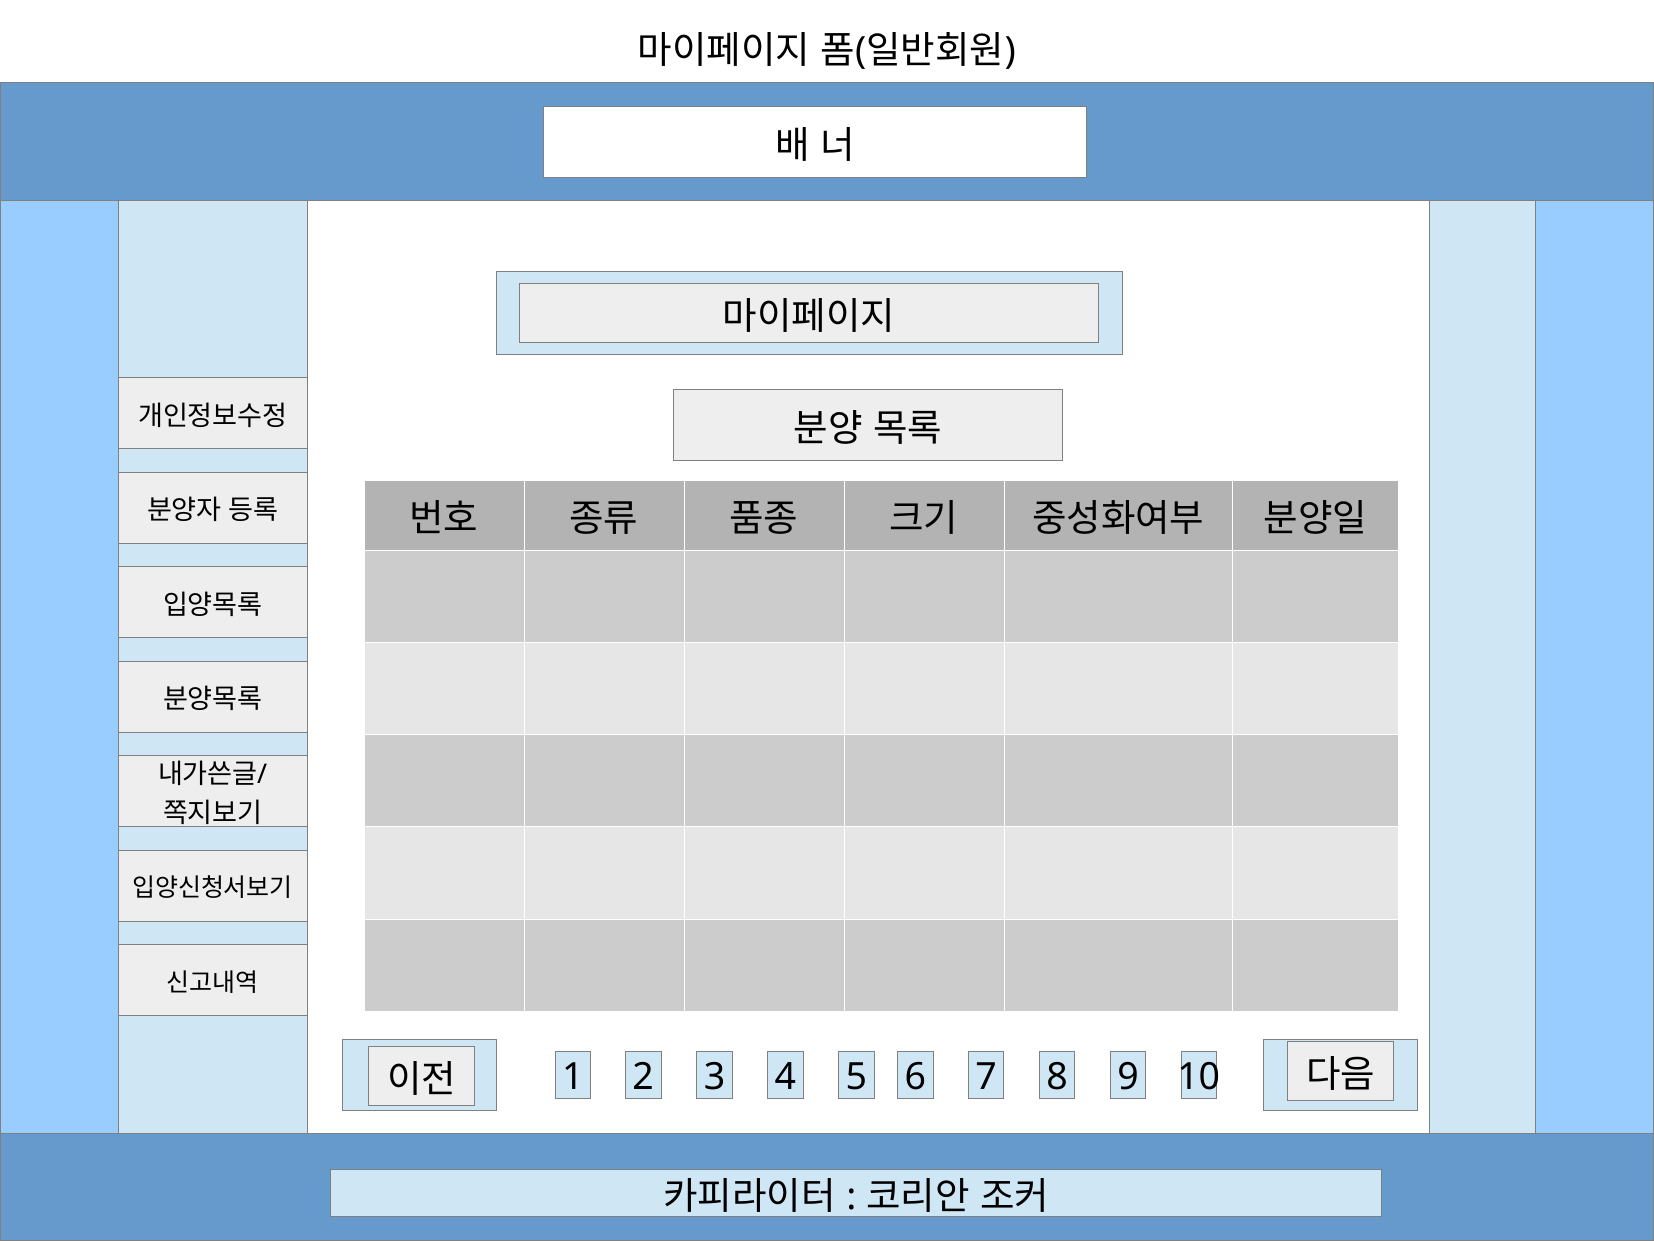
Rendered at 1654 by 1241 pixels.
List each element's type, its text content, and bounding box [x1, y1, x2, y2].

table_cell [1233, 920, 1398, 1011]
text_box 9 [1110, 1051, 1146, 1099]
text_box [0, 82, 1654, 1241]
text_box 개인정보수정 [118, 377, 308, 449]
table_cell [845, 551, 1004, 642]
table_cell [525, 735, 684, 826]
text_box 분양목록 [118, 661, 308, 733]
table_cell [1233, 551, 1398, 642]
text_box 3 [696, 1051, 733, 1099]
table_cell [1233, 735, 1398, 826]
text_box 카피라이터 : 코리안 조커 [330, 1169, 1382, 1217]
table_cell [525, 643, 684, 734]
table_cell [685, 735, 844, 826]
text_box 분양자 등록 [118, 472, 308, 544]
table_cell [685, 827, 844, 919]
table_cell [1005, 827, 1232, 919]
table_cell [365, 827, 524, 919]
table_header 품종 [685, 481, 844, 550]
text_box 분양 목록 [673, 389, 1063, 461]
text_box 5 [838, 1051, 875, 1099]
table_cell [845, 643, 1004, 734]
text_box 입양신청서보기 [118, 850, 308, 922]
table_cell [845, 827, 1004, 919]
table_cell [1005, 551, 1232, 642]
text_box 신고내역 [118, 944, 308, 1016]
table_header 크기 [845, 481, 1004, 550]
text_box 내가쓴글/ 쪽지보기 [118, 755, 308, 827]
text_box 이전 [368, 1046, 475, 1106]
table_cell [1005, 920, 1232, 1011]
table_cell [1005, 735, 1232, 826]
table_cell [845, 735, 1004, 826]
text_box 10 [1203, 1065, 1214, 1087]
text_box 입양목록 [118, 566, 308, 638]
table_cell [1005, 643, 1232, 734]
text_box 4 [767, 1051, 804, 1099]
table_header 중성화여부 [1005, 481, 1232, 550]
table_cell [365, 735, 524, 826]
table_cell [1233, 643, 1398, 734]
table_cell [365, 551, 524, 642]
table_cell [365, 920, 524, 1011]
table_cell [845, 920, 1004, 1011]
table_header 종류 [525, 481, 684, 550]
text_box 마이페이지 [519, 283, 1099, 343]
text_box 다음 [1287, 1041, 1394, 1101]
text_box 10 [1181, 1051, 1217, 1099]
text_box 배 너 [543, 106, 1087, 178]
table_cell [525, 827, 684, 919]
table_cell [685, 643, 844, 734]
text_box 2 [625, 1051, 662, 1099]
table_cell [685, 551, 844, 642]
text_box 7 [968, 1051, 1004, 1099]
table_cell [1233, 827, 1398, 919]
table_cell [525, 551, 684, 642]
table_cell [365, 643, 524, 734]
text_box 6 [897, 1051, 934, 1099]
table_header 번호 [365, 481, 524, 550]
table_header 분양일 [1233, 481, 1398, 550]
text_box 8 [1039, 1051, 1075, 1099]
text_box 마이페이지 폼(일반회원) [602, 13, 1052, 71]
table_cell [685, 920, 844, 1011]
table_cell [525, 920, 684, 1011]
text_box 1 [555, 1051, 591, 1099]
